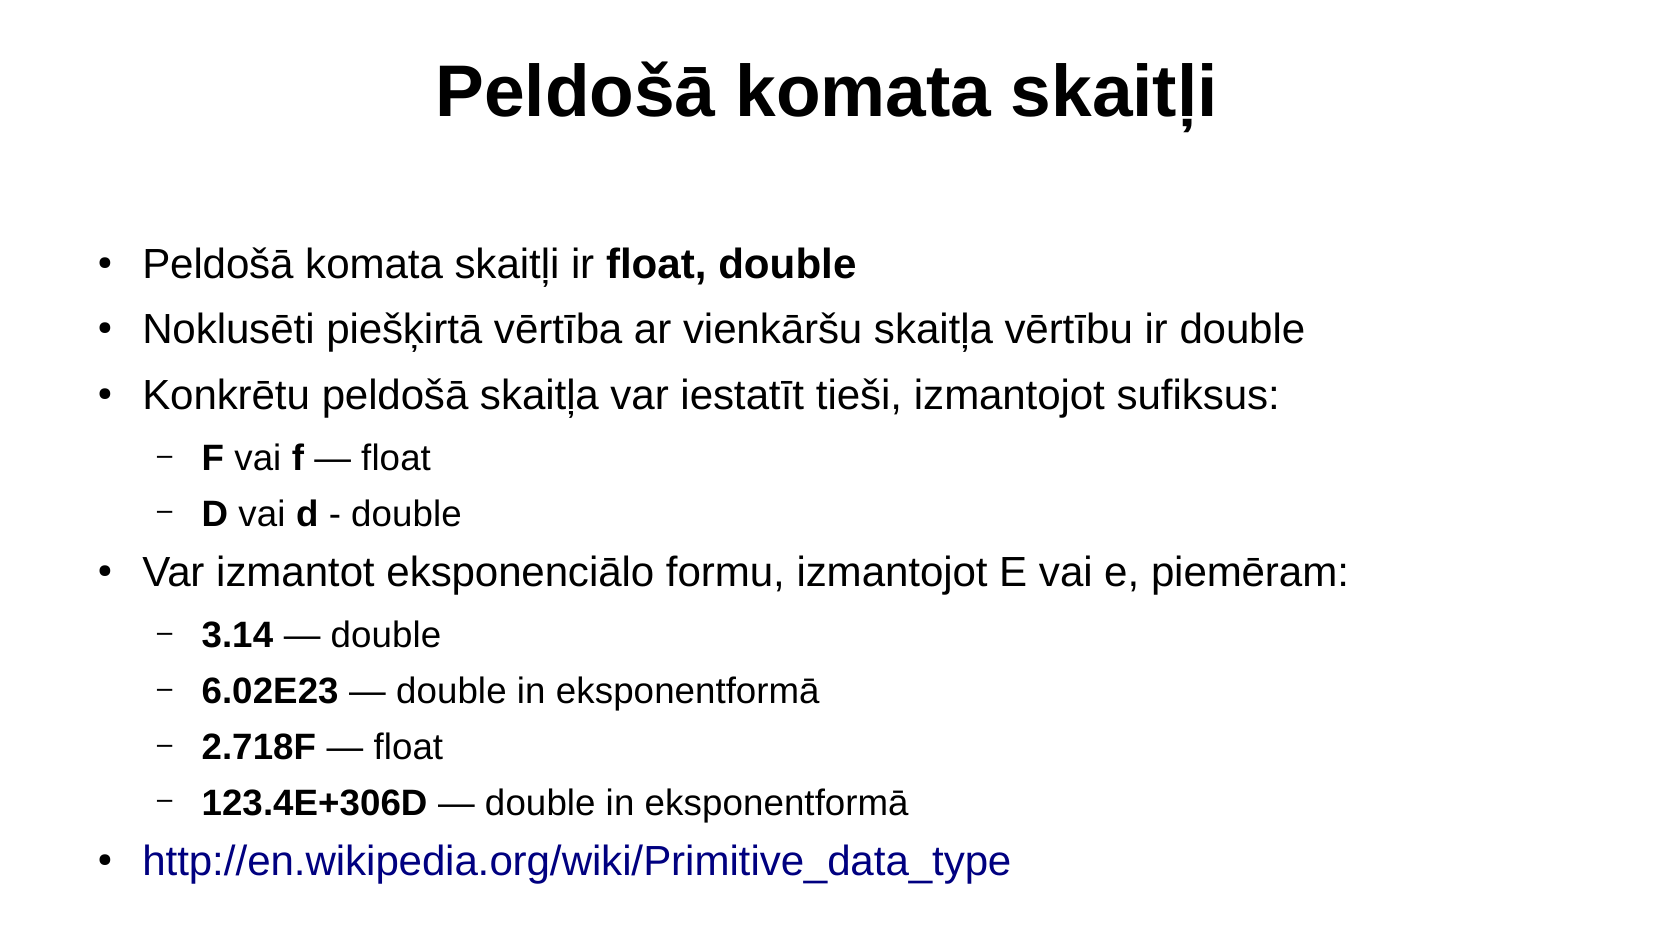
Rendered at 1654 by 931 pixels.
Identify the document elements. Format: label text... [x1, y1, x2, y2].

title Peldošā komata skaitļi [82, 37, 1571, 147]
list Peldošā komata skaitļi ir float, double Noklusēti piešķirtā vērtība ar vienkāršu skaitļa vērtību ir double Konkrētu peldošā skaitļa var iestatīt tieši, izmantojot sufiksus: F vai f — float D vai d - double Var izmantot eksponenciālo formu, izmantojot E vai e, piemēram: 3.14 — double 6.02E23 — double in eksponentformā 2.718F — float 123.4E+306D — double in eksponentformā http://en.wikipedia.org/wiki/Primitive_data_type [82, 168, 1538, 889]
